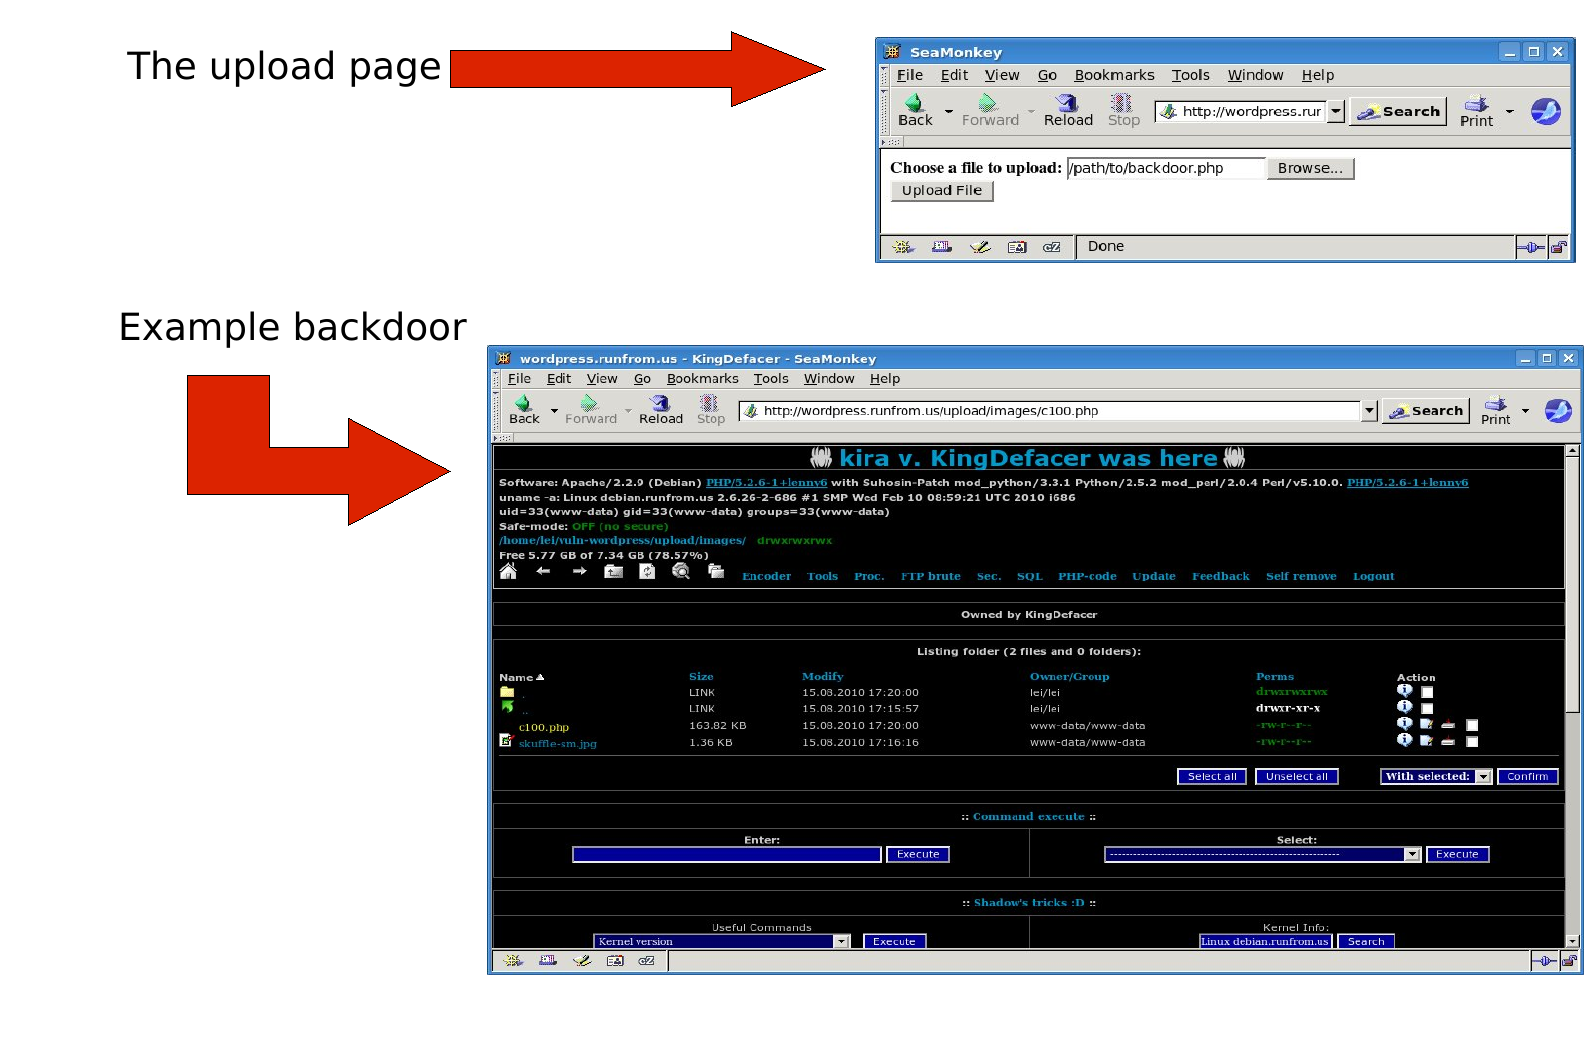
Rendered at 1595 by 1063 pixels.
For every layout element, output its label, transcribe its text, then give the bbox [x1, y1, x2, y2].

picture [487, 345, 1584, 976]
text_box [450, 31, 826, 107]
text_box Example backdoor [103, 298, 482, 357]
text_box [187, 375, 451, 526]
text_box The upload page [112, 37, 458, 96]
picture [875, 37, 1576, 263]
